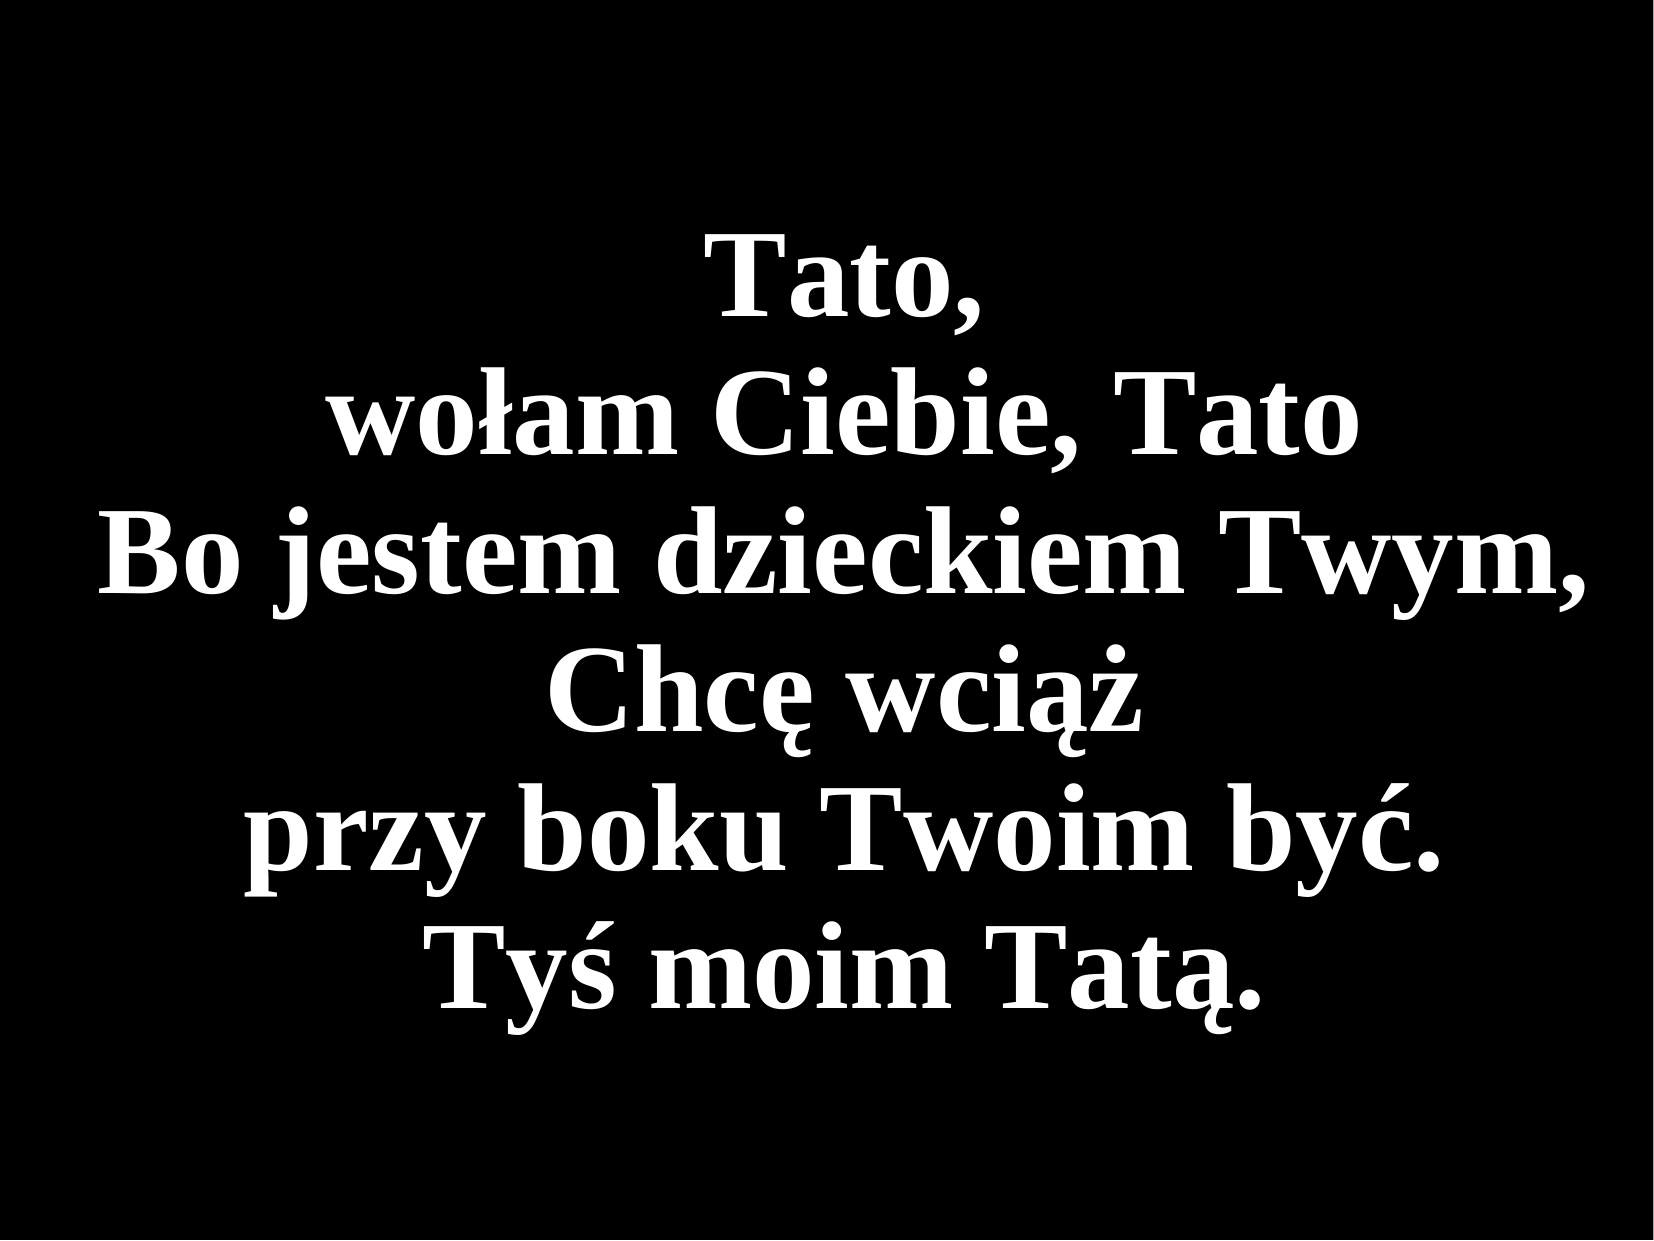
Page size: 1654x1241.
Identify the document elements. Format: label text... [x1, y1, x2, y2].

subtitle Tato, wołam Ciebie, Tato Bo jestem dzieckiem Twym, Chcę wciąż przy boku Twoim być. Tyś moim Tatą. [0, 0, 1654, 1241]
